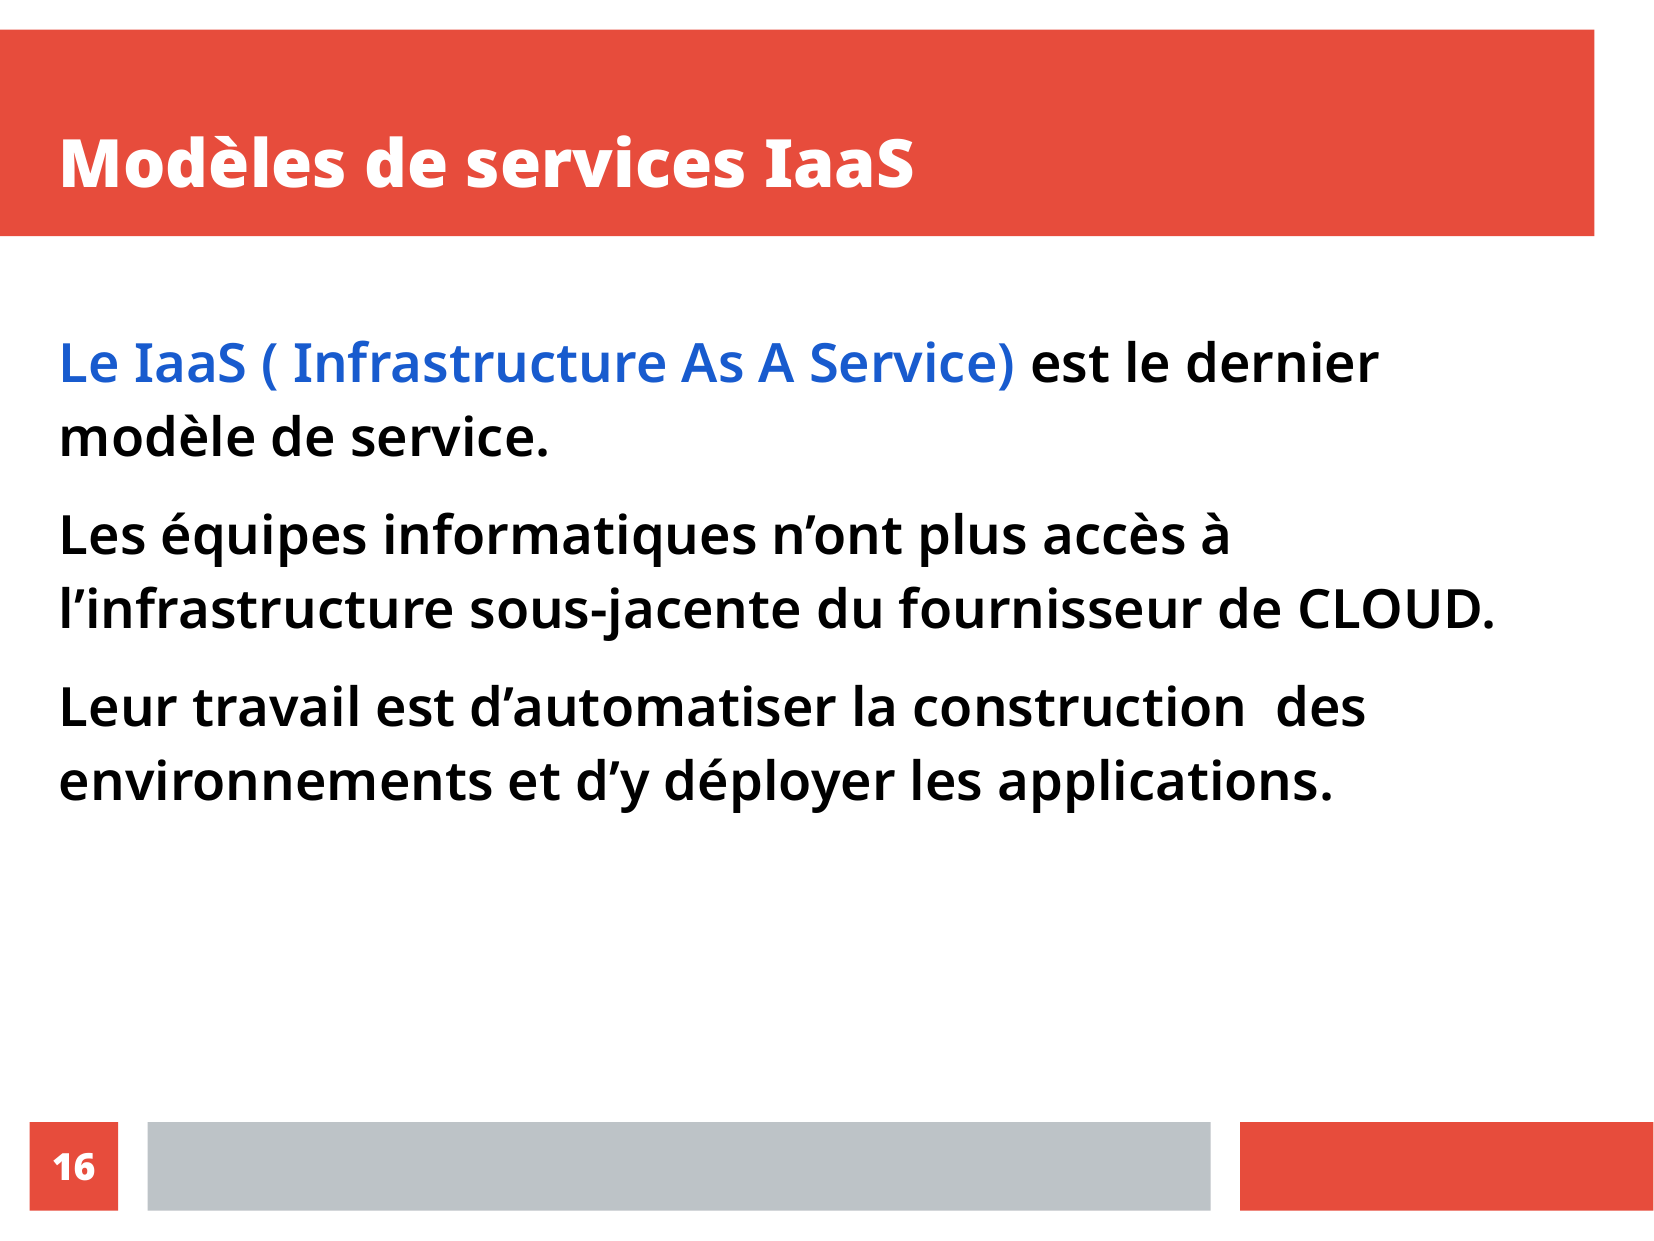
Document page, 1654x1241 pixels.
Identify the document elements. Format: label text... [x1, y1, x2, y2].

list Le IaaS ( Infrastructure As A Service) est le dernier modèle de service. Les équipes informatiques n’ont plus accès à l’infrastructure sous-jacente du fournisseur de CLOUD. Leur travail est d’automatiser la construction des environnements et d’y déployer les applications. [59, 324, 1565, 1093]
title Modèles de services IaaS [59, 59, 1595, 207]
